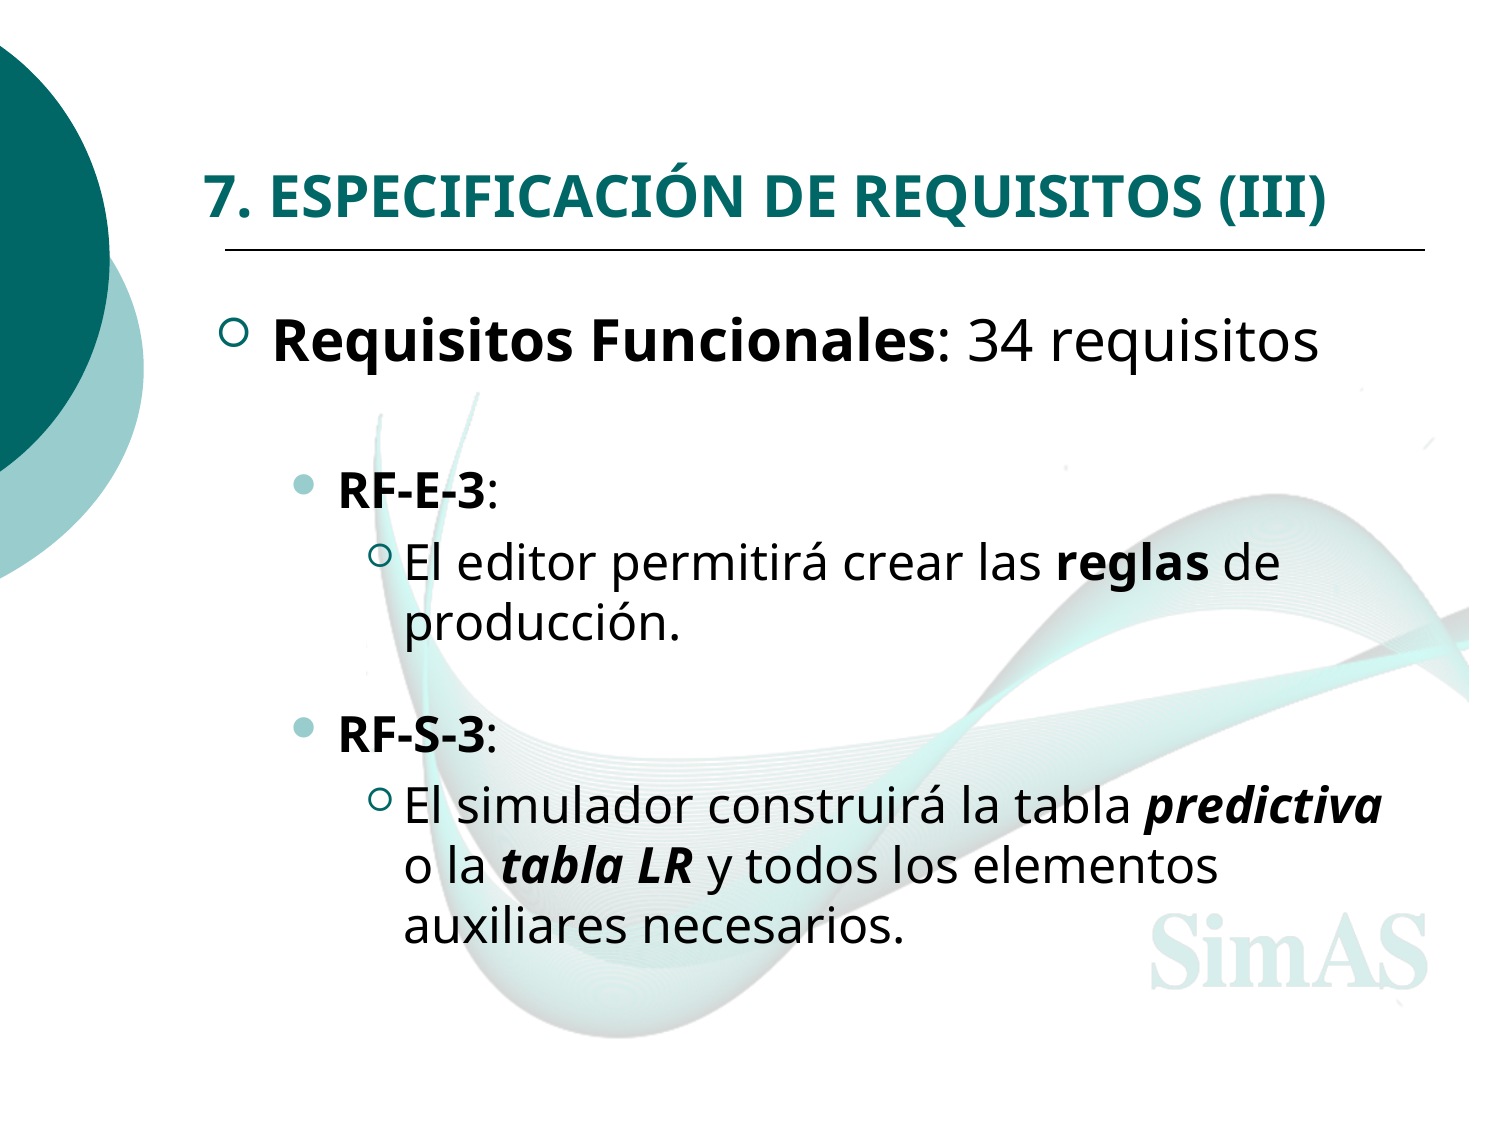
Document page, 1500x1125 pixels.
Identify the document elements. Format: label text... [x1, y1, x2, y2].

list Requisitos Funcionales: 34 requisitos RF-E-3: El editor permitirá crear las reglas de producción. RF-S-3: El simulador construirá la tabla predictiva o la tabla LR y todos los elementos auxiliares necesarios. [200, 295, 1430, 1063]
title 7. ESPECIFICACIÓN DE REQUISITOS (III) [188, 49, 1500, 237]
